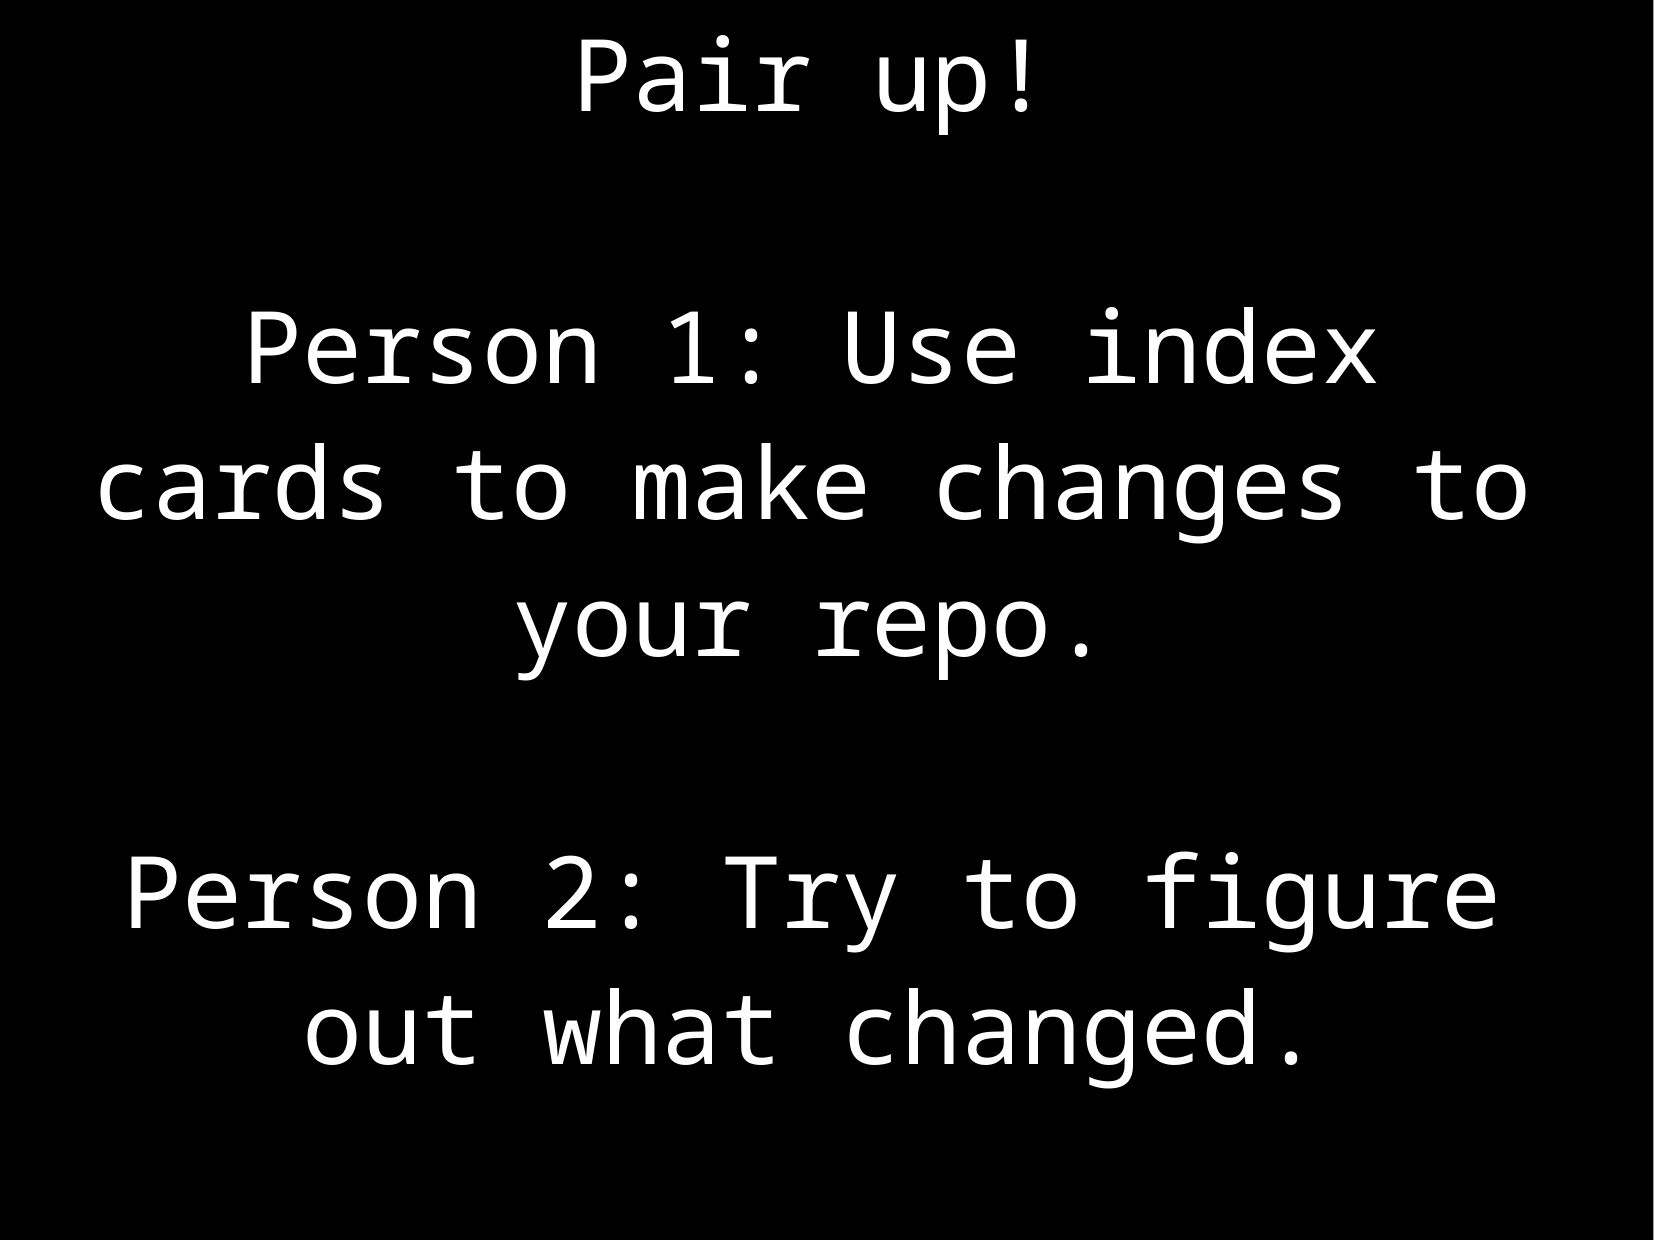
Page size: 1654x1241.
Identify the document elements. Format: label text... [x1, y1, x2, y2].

subtitle Pair up! Person 1: Use index cards to make changes to your repo. Person 2: Try to figure out what changed. [88, 88, 1536, 1010]
